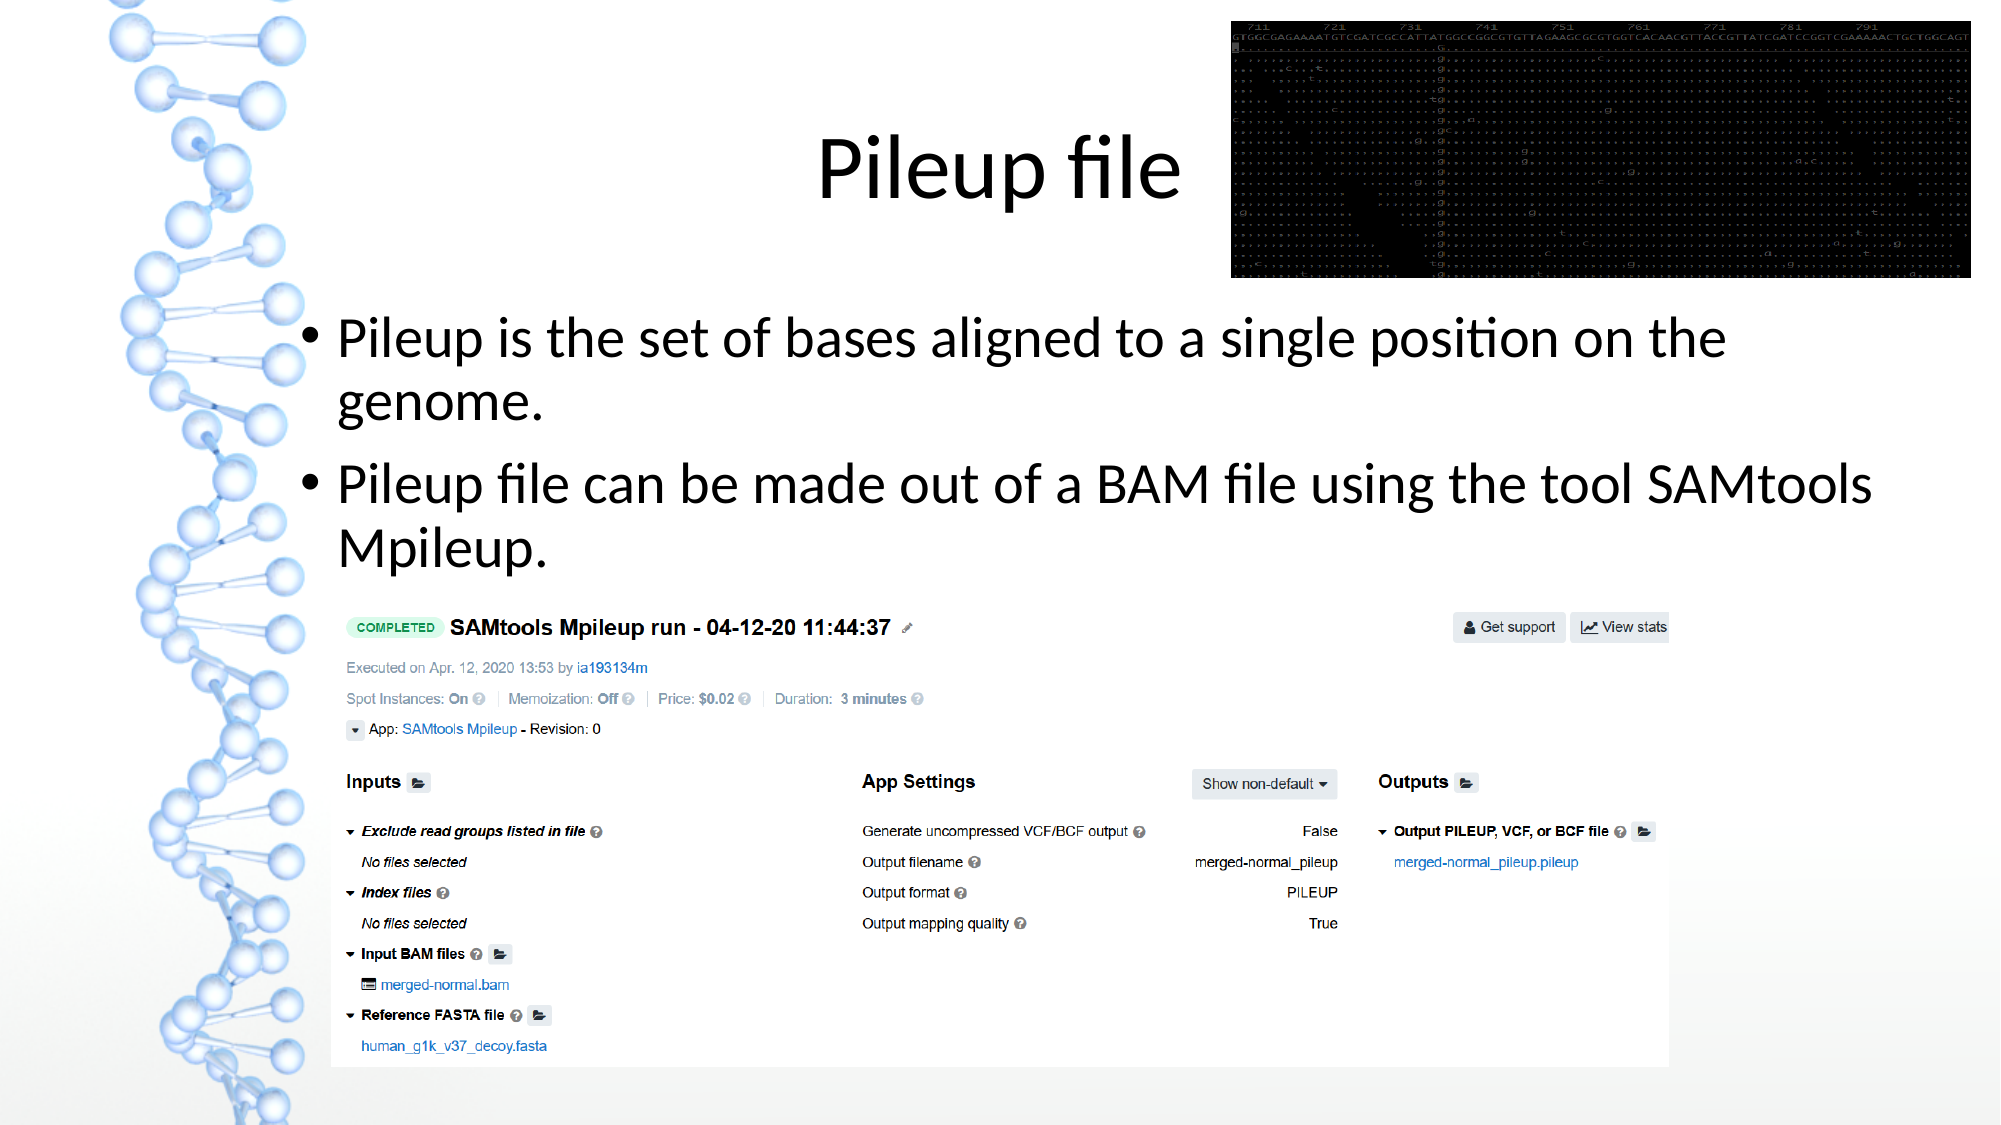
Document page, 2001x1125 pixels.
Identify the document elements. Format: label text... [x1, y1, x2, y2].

title Pileup file [137, 59, 1231, 278]
list Pileup is the set of bases aligned to a single position on the genome. Pileup file can be made out of a BAM file using the tool SAMtools Mpileup. [285, 299, 1951, 538]
picture [0, 0, 2001, 1125]
